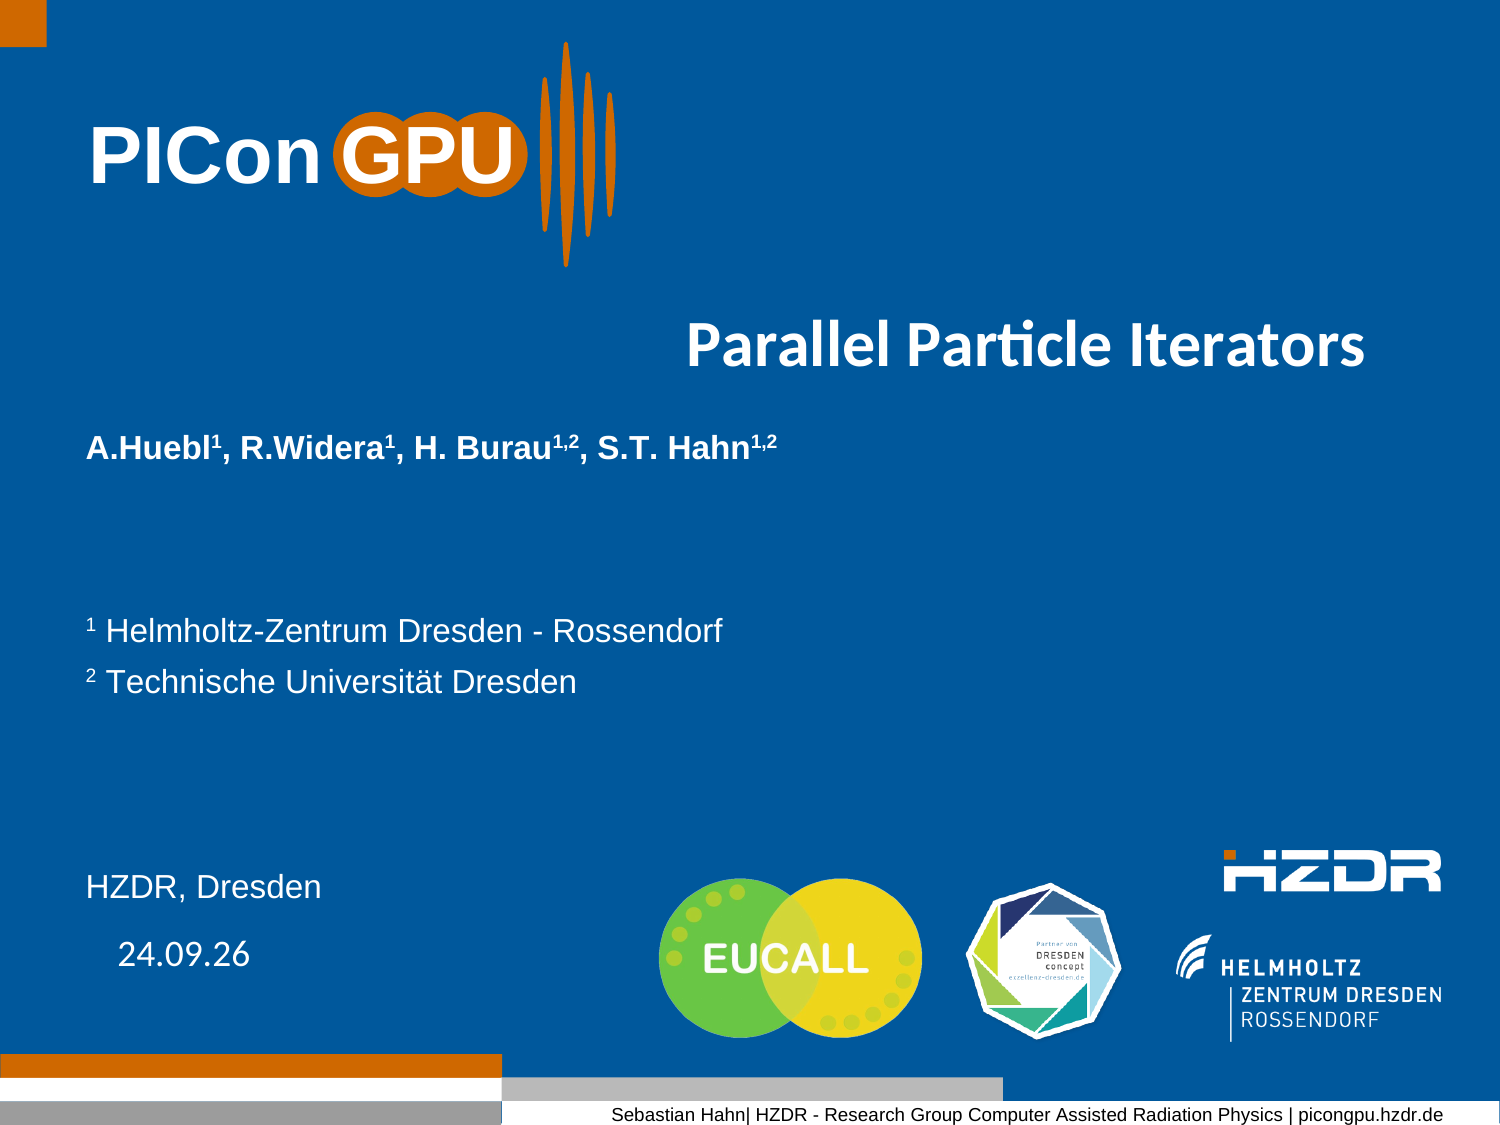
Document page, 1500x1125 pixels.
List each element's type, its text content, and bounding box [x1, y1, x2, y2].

list Parallel Particle Iterators [64, 101, 1382, 471]
list 1 Helmholtz-Zentrum Dresden - Rossendorf 2 Technische Universität Dresden HZDR, Dresden [70, 727, 1182, 1070]
picture [82, 35, 626, 274]
list A.Huebl1, R.Widera1, H. Burau1,2, S.T. Hahn1,2 [70, 418, 1264, 727]
picture [1182, 850, 1441, 1042]
